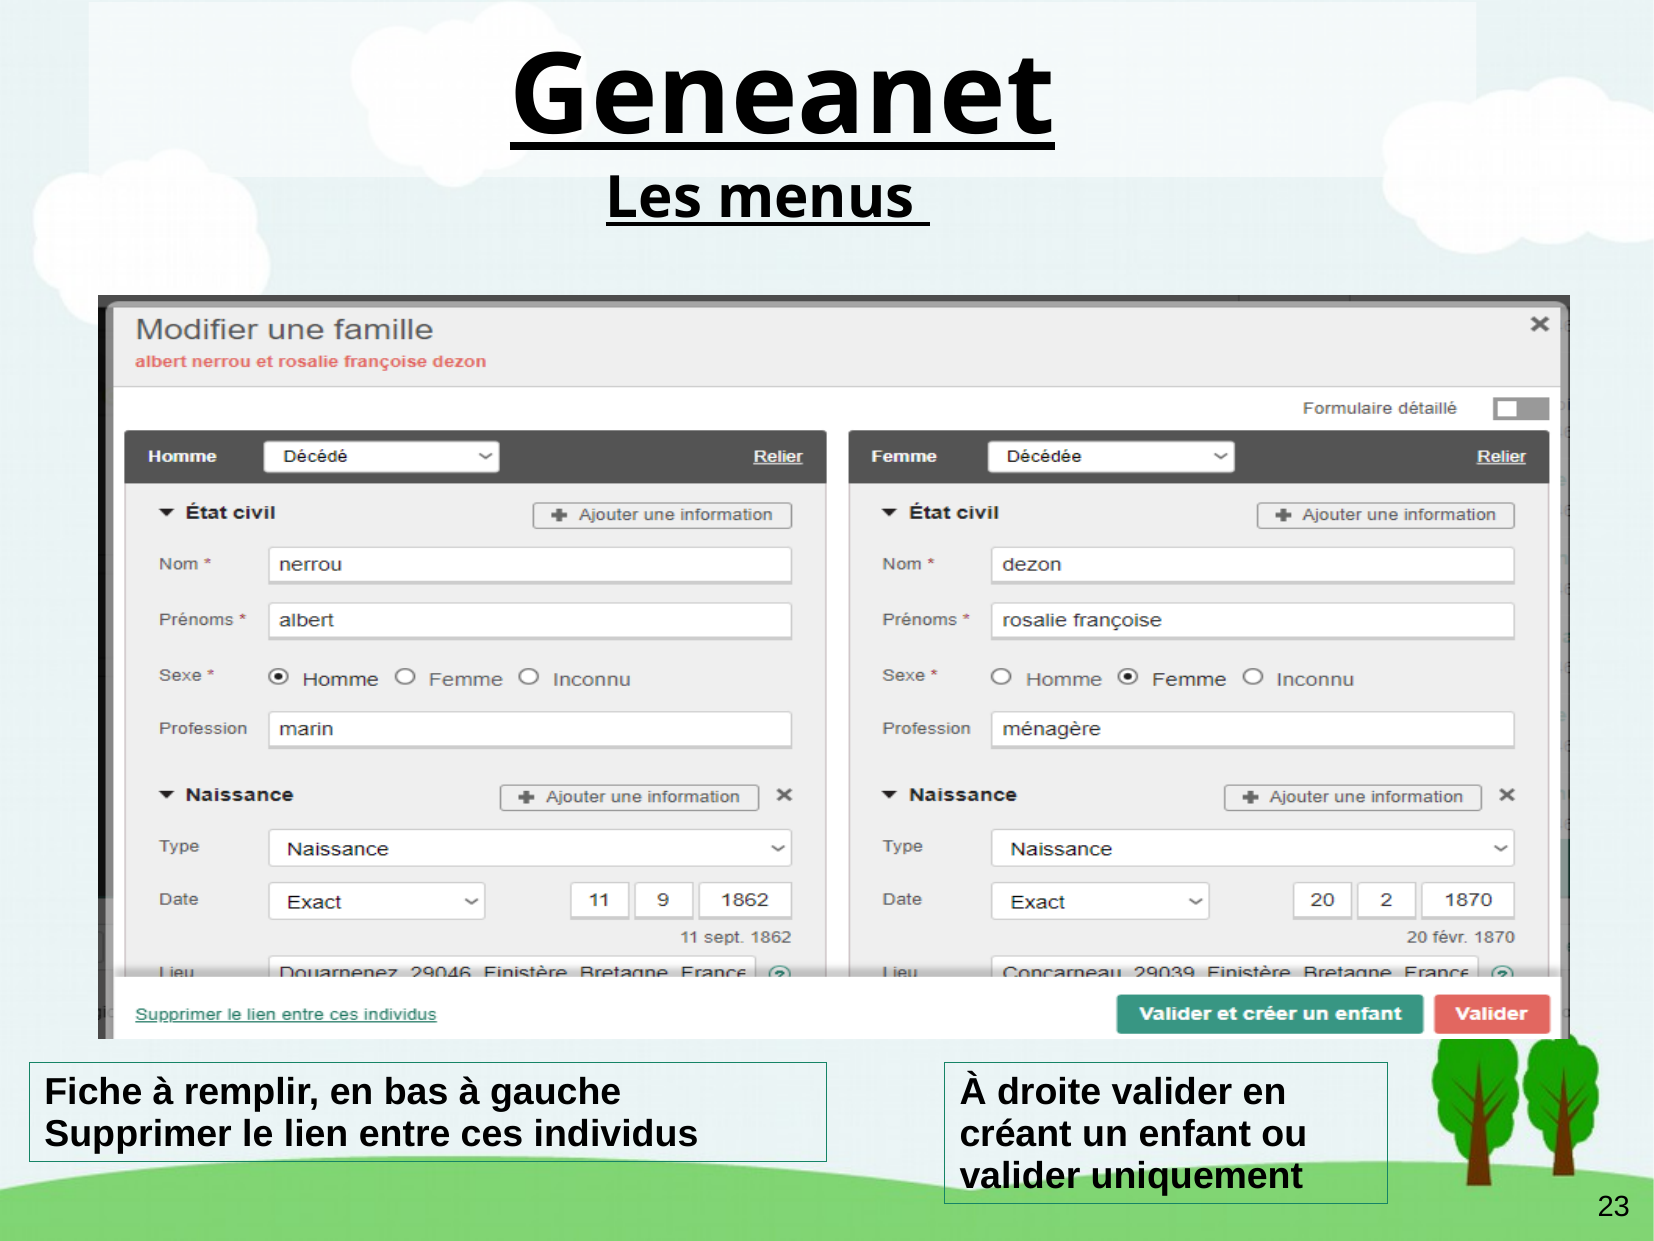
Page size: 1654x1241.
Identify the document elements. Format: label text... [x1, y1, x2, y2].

picture [0, 0, 1654, 1241]
title Geneanet [88, 2, 1477, 147]
text_box À droite valider en créant un enfant ou valider uniquement [944, 1062, 1388, 1204]
text_box Les menus [0, 147, 1536, 296]
text_box Fiche à remplir, en bas à gauche Supprimer le lien entre ces individus [29, 1062, 827, 1162]
